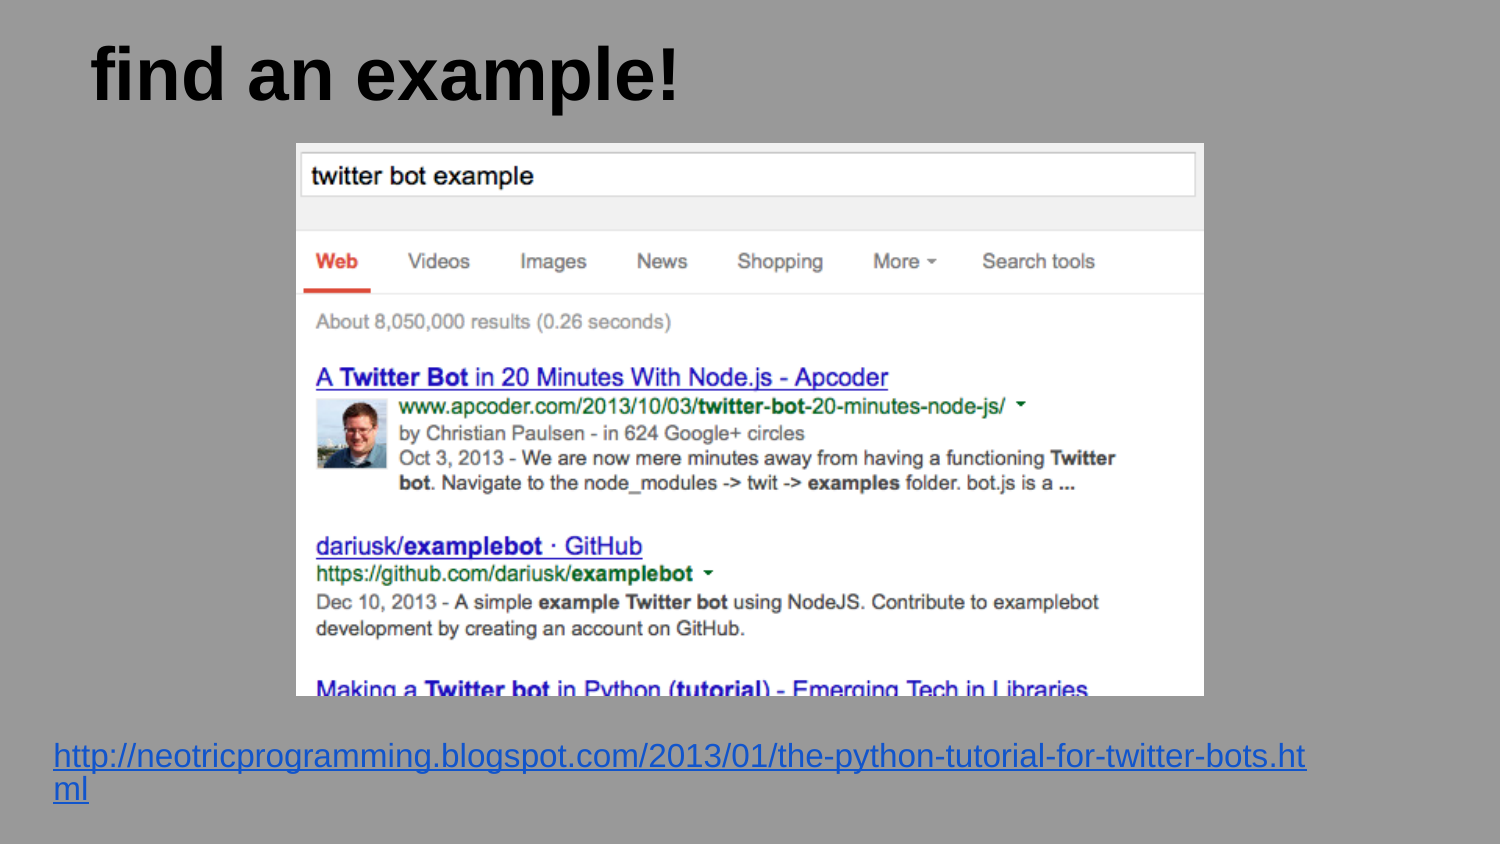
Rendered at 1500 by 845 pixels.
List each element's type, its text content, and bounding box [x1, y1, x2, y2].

title find an example! [75, 33, 1425, 131]
text_box http://neotricprogramming.blogspot.com/2013/01/the-python-tutorial-for-twitter-bots.html [38, 718, 1345, 794]
picture [296, 143, 1204, 696]
